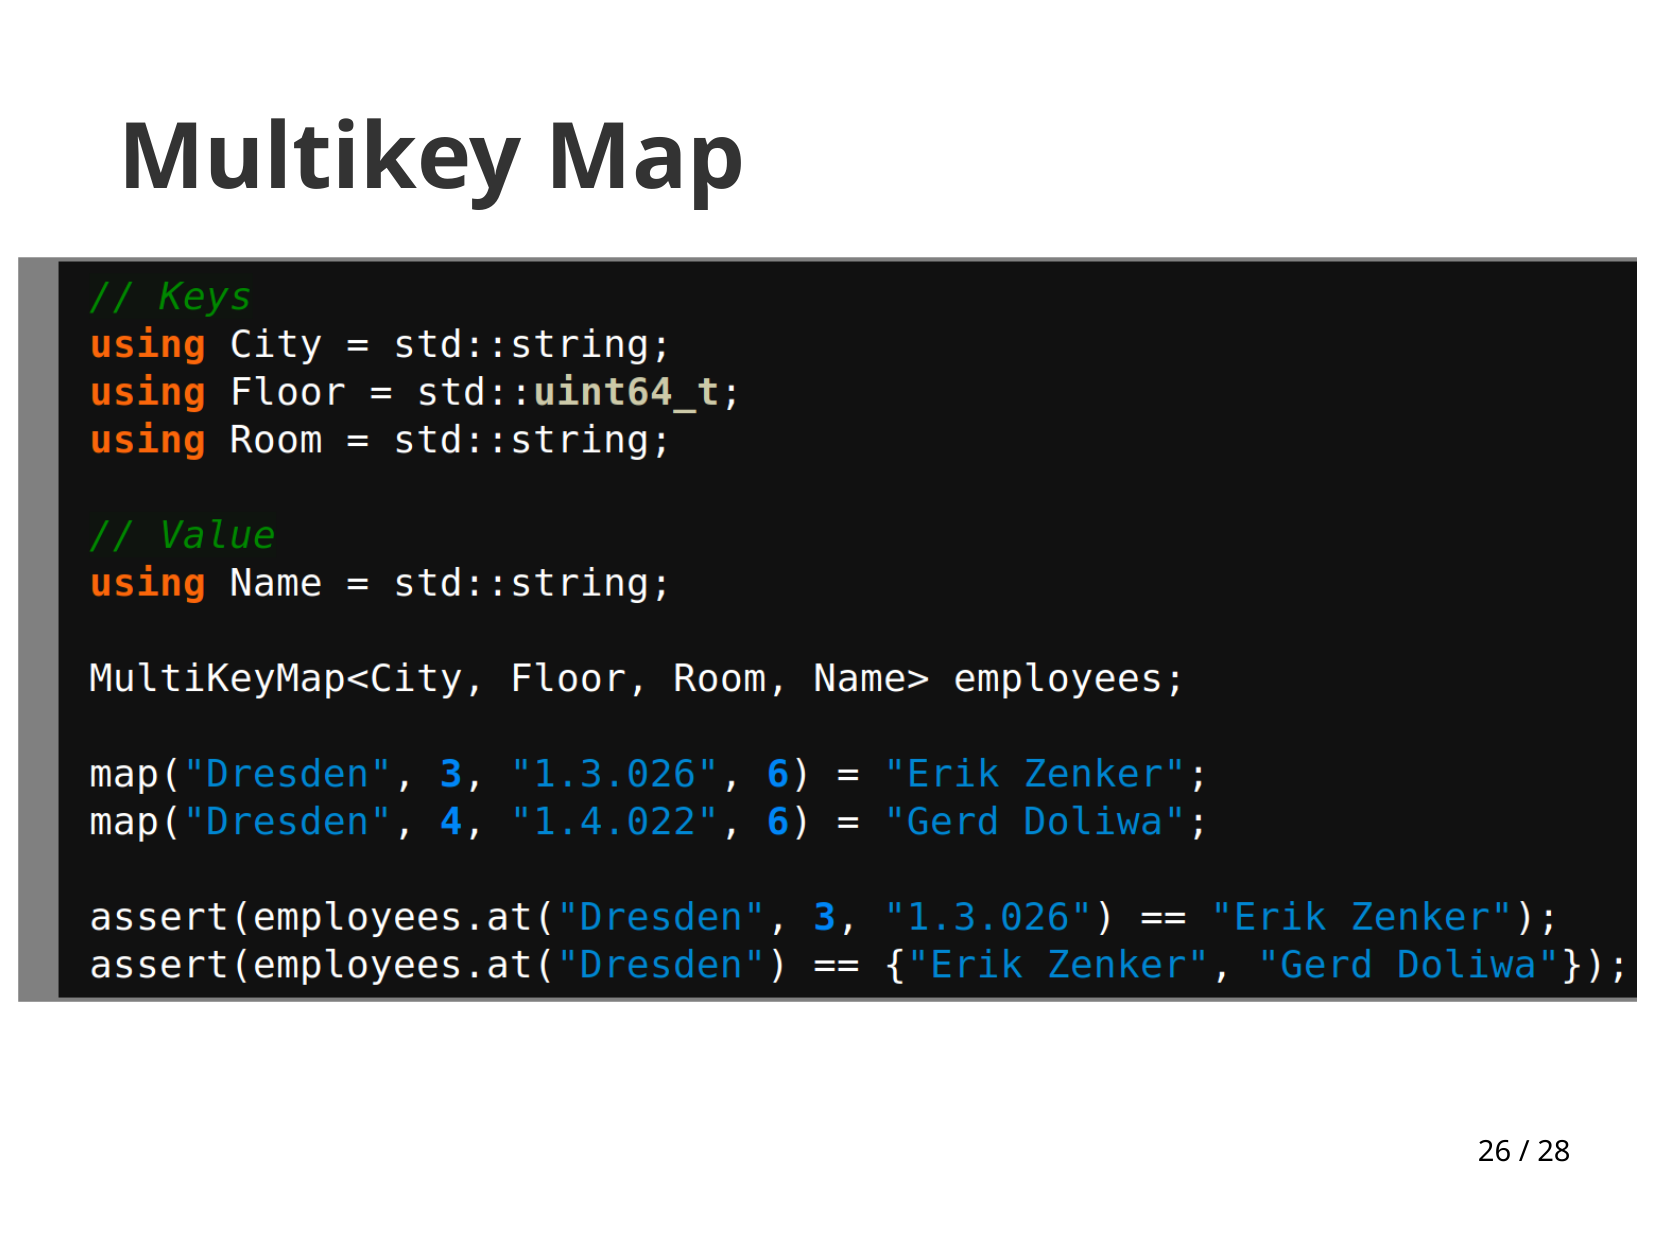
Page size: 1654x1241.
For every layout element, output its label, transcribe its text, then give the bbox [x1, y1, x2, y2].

picture [14, 252, 1637, 1006]
title Multikey Map [118, 49, 1571, 252]
